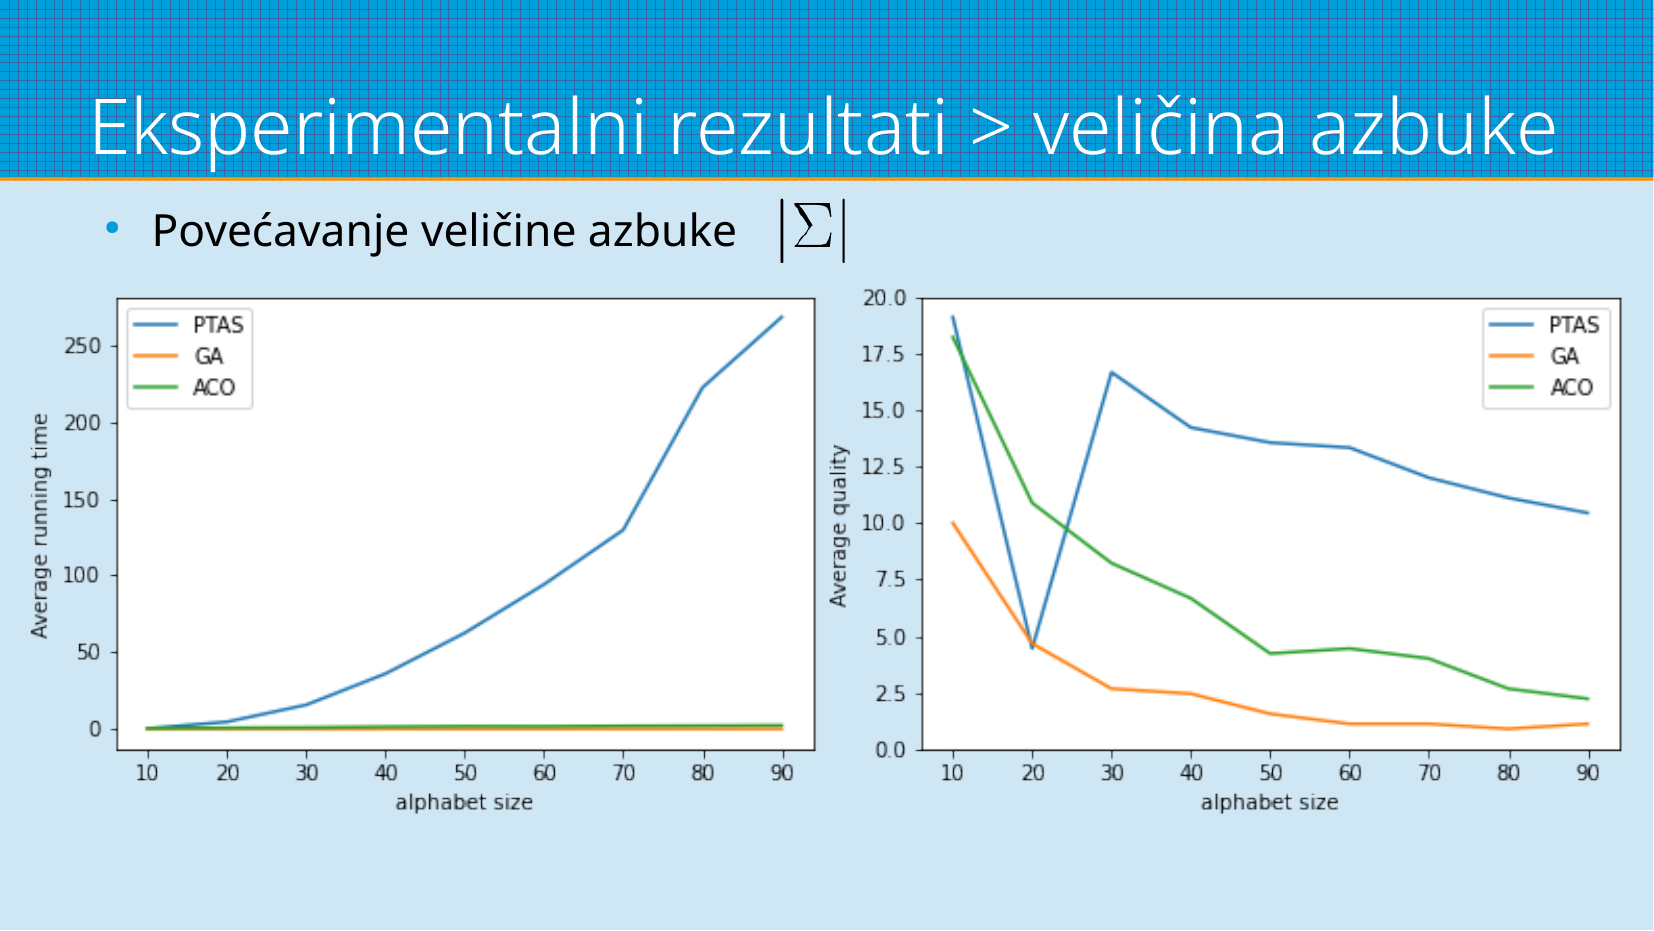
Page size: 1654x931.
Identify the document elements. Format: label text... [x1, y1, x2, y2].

title Eksperimentalni rezultati > veličina azbuke [88, 14, 1565, 178]
picture [4, 198, 1654, 826]
list Povećavanje veličine azbuke [88, 198, 751, 225]
